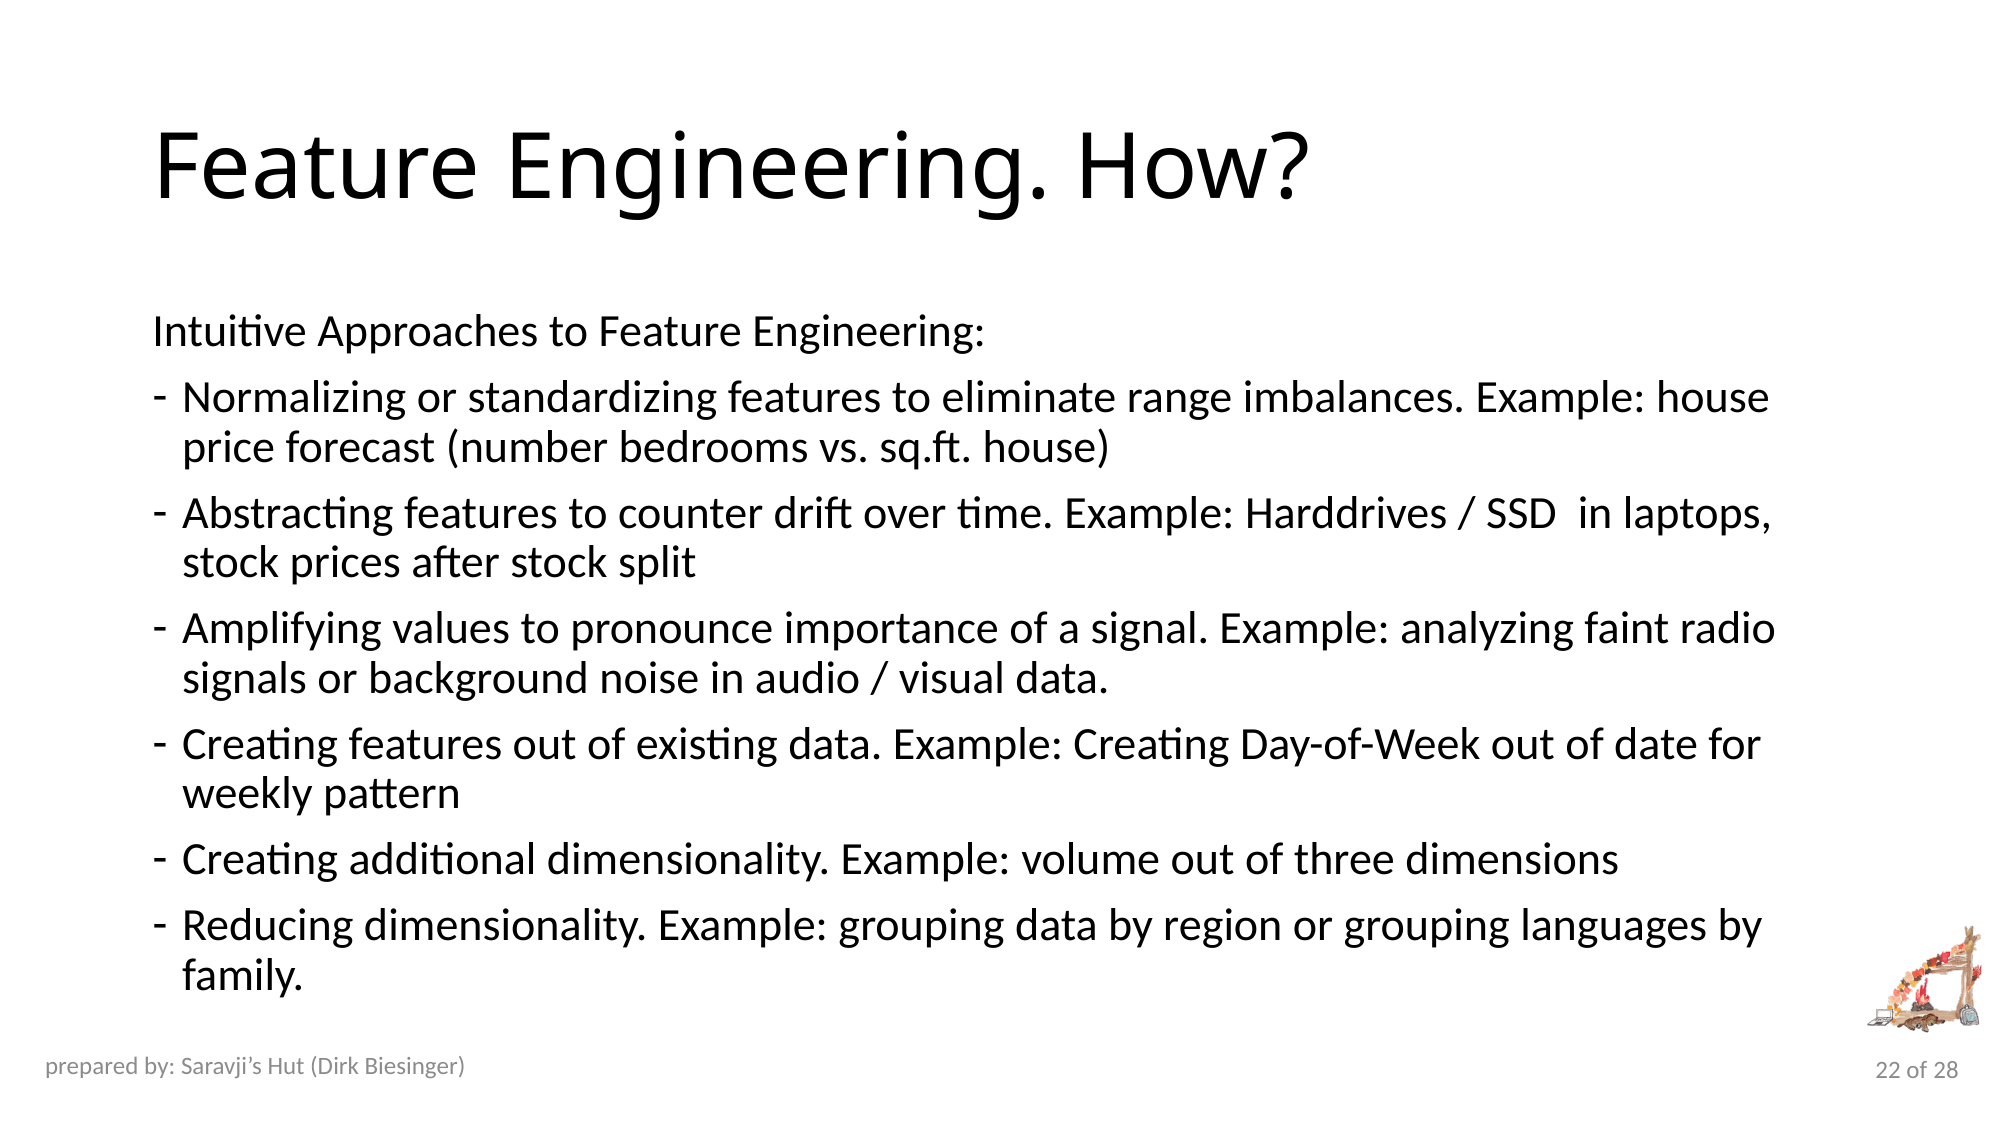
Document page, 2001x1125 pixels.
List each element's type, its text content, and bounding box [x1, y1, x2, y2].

title Feature Engineering. How? [137, 59, 1863, 278]
picture [1853, 908, 1996, 1050]
list Intuitive Approaches to Feature Engineering: Normalizing or standardizing features to eliminate range imbalances. Example: house price forecast (number bedrooms vs. sq.ft. house) Abstracting features to counter drift over time. Example: Harddrives / SSD in laptops, stock prices after stock split Amplifying values to pronounce importance of a signal. Example: analyzing faint radio signals or background noise in audio / visual data. Creating features out of existing data. Example: Creating Day-of-Week out of date for weekly pattern Creating additional dimensionality. Example: volume out of three dimensions Reducing dimensionality. Example: grouping data by region or grouping languages by family. [137, 299, 1863, 1014]
